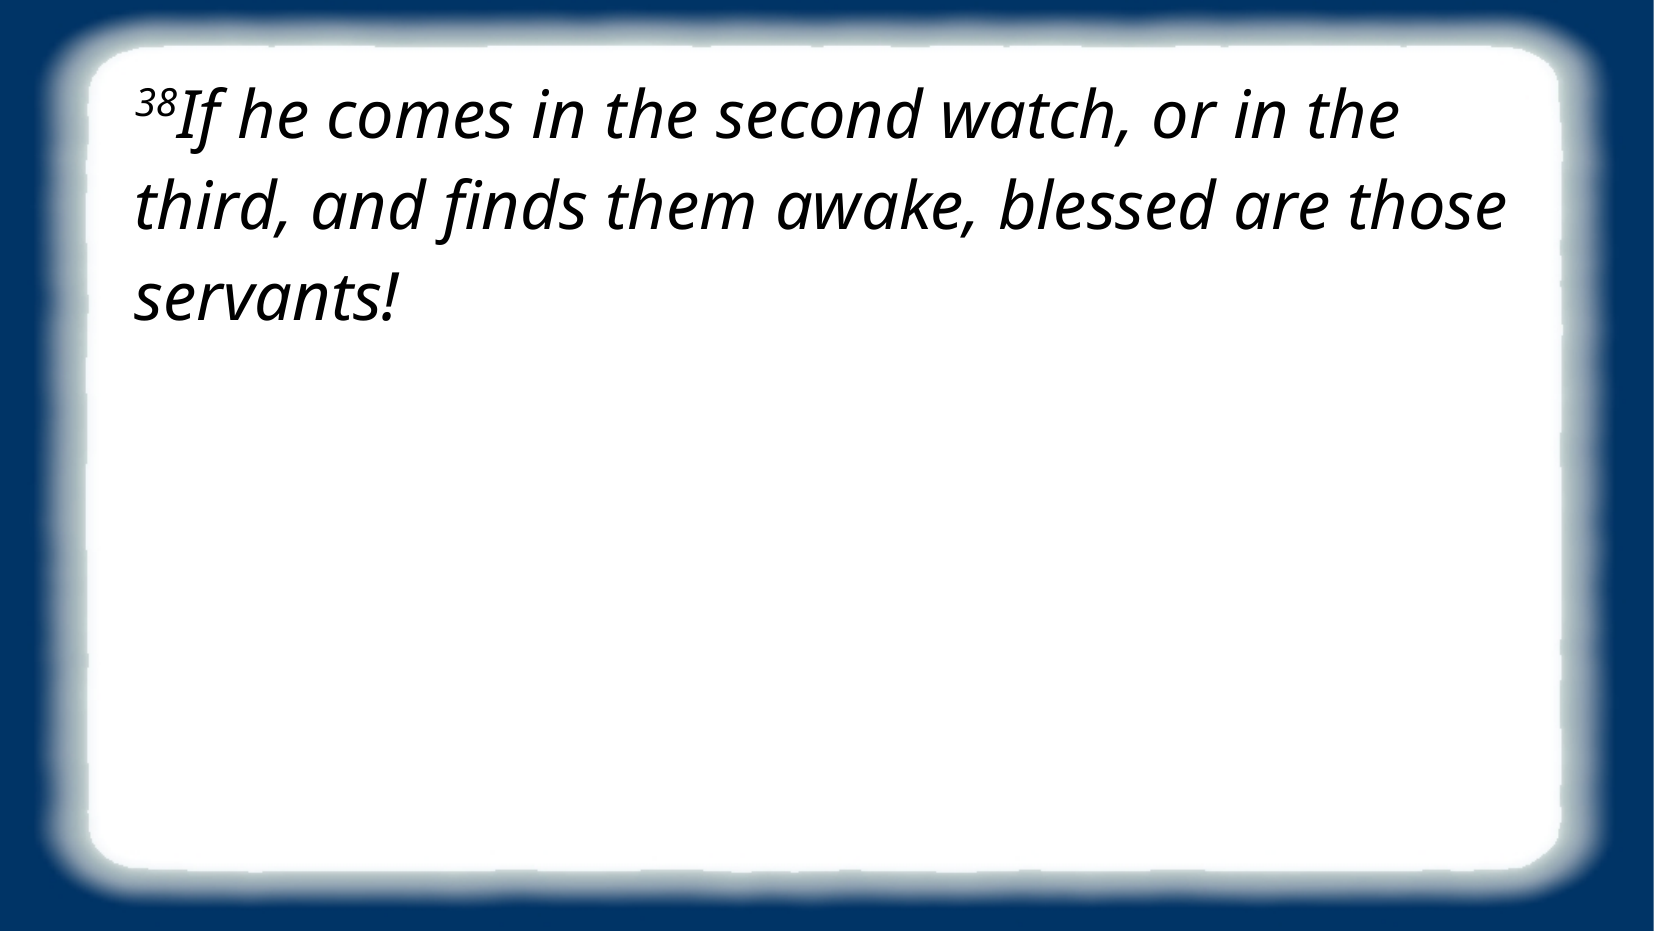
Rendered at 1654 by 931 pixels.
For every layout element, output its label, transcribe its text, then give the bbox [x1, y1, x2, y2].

picture [0, 0, 1654, 931]
text_box 38If he comes in the second watch, or in the third, and finds them awake, blessed are those servants! [120, 60, 1531, 342]
